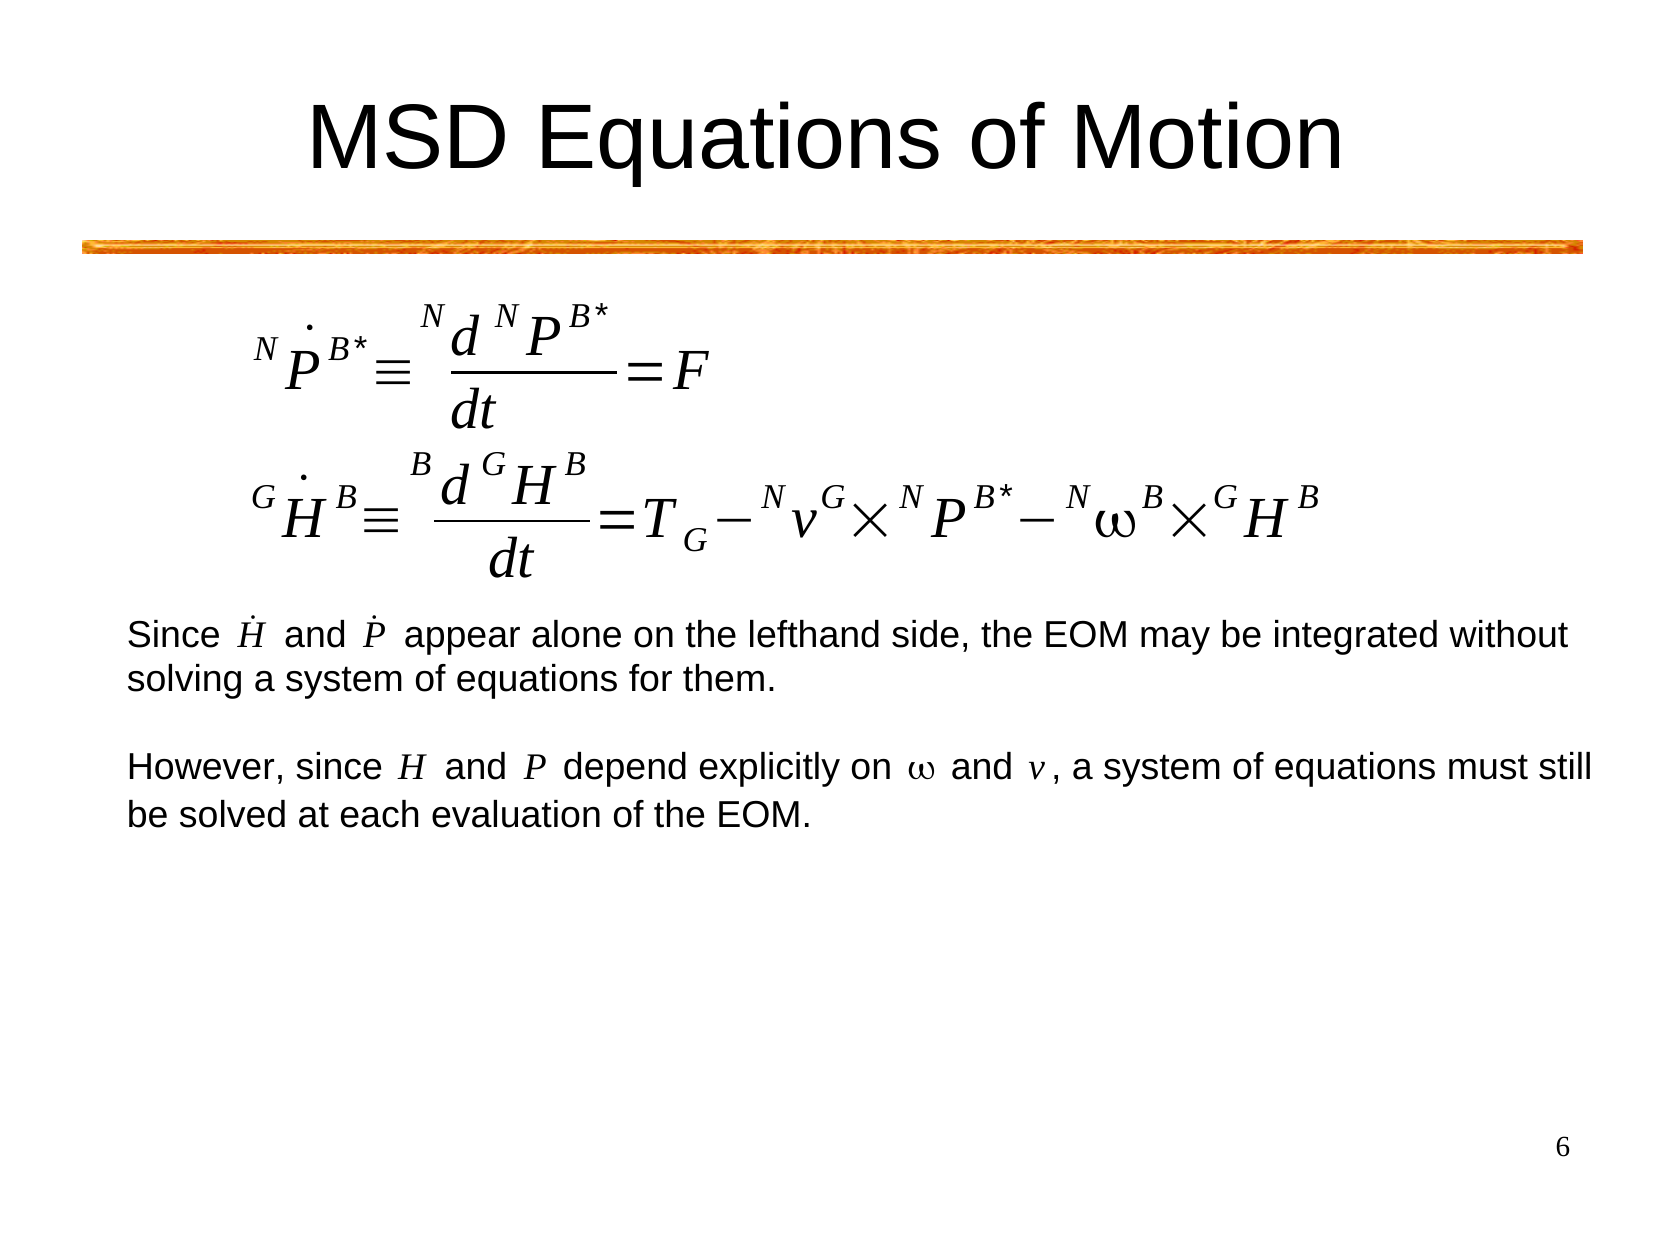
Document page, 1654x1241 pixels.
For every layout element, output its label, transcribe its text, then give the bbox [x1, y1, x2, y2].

title MSD Equations of Motion [82, 56, 1571, 218]
chart [244, 295, 1325, 590]
picture [82, 240, 1583, 254]
chart [120, 614, 1599, 836]
